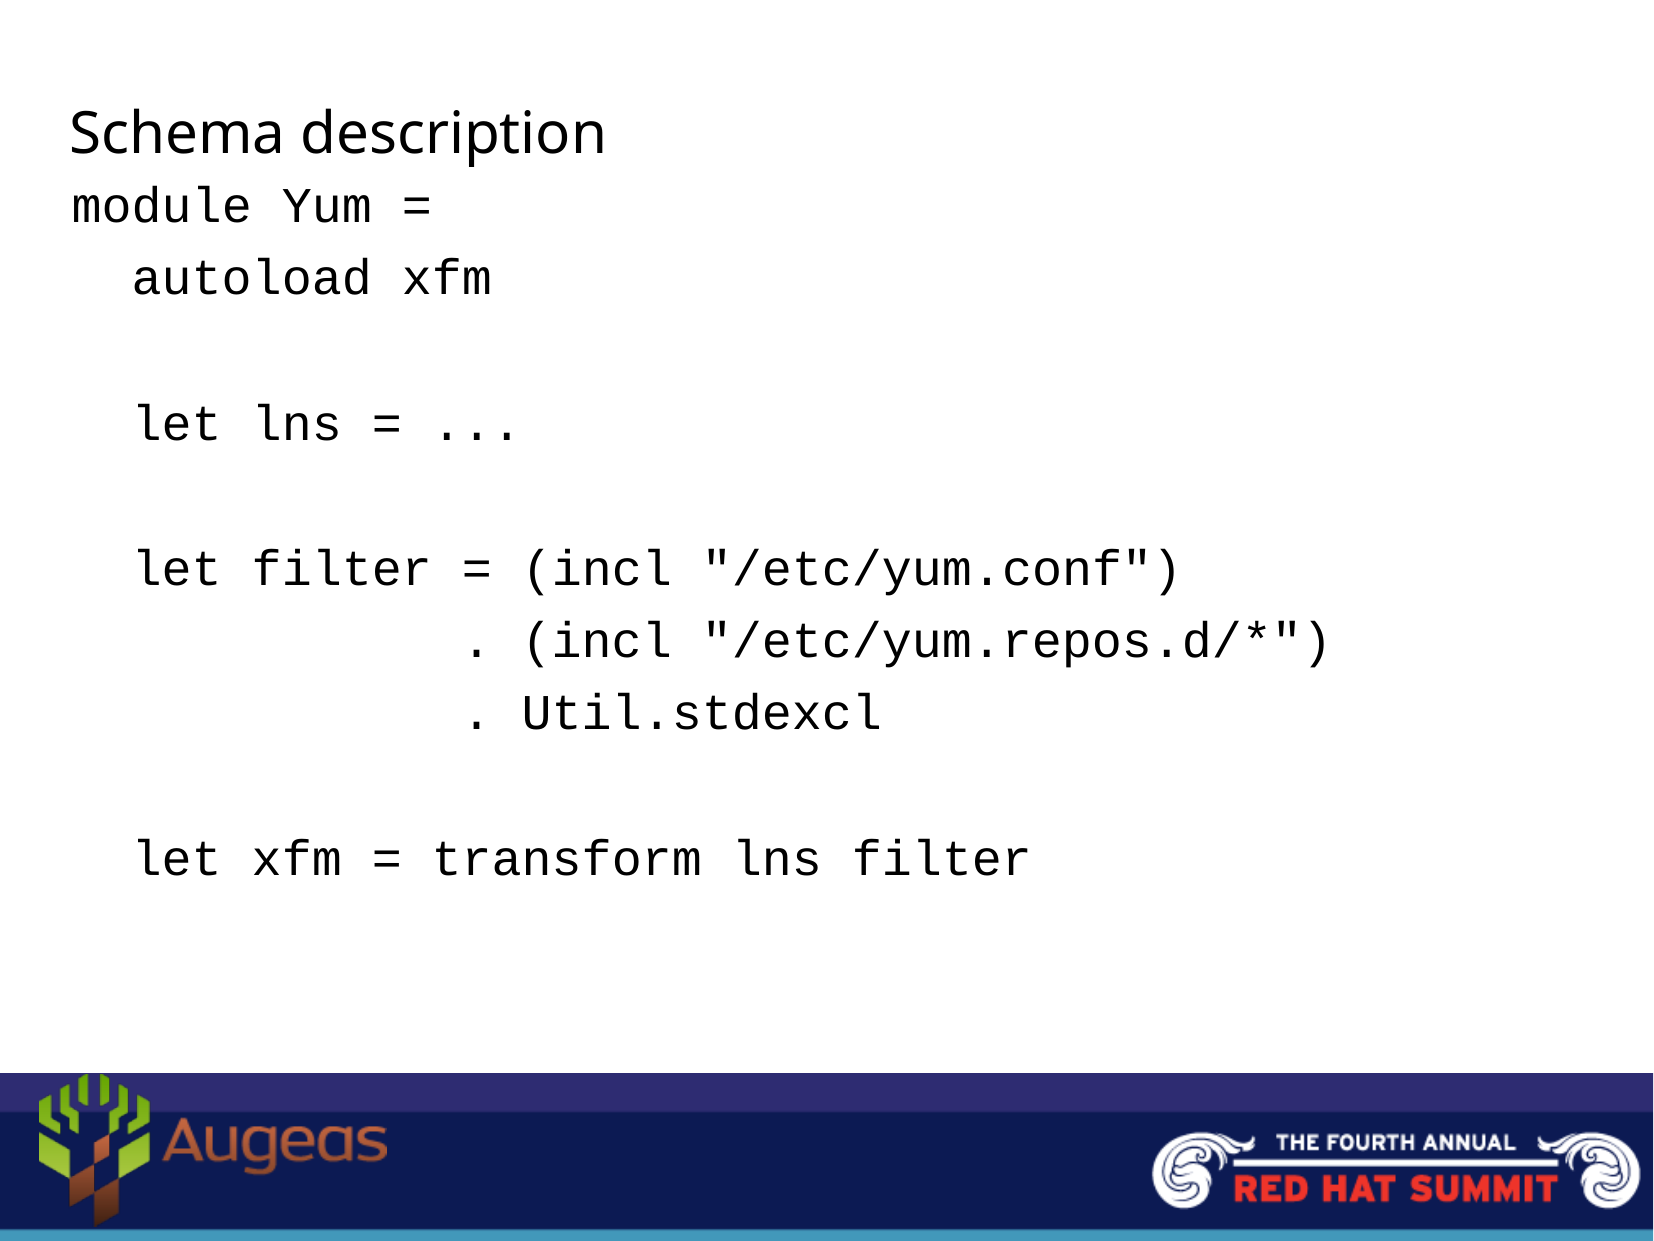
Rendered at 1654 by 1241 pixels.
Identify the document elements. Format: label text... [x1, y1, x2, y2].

picture [0, 1073, 1654, 1241]
title Schema description [69, 71, 1501, 190]
list module Yum = autoload xfm let lns = ... let filter = (incl "/etc/yum.conf") . (incl "/etc/yum.repos.d/*") . Util.stdexcl let xfm = transform lns filter [71, 180, 1495, 1089]
